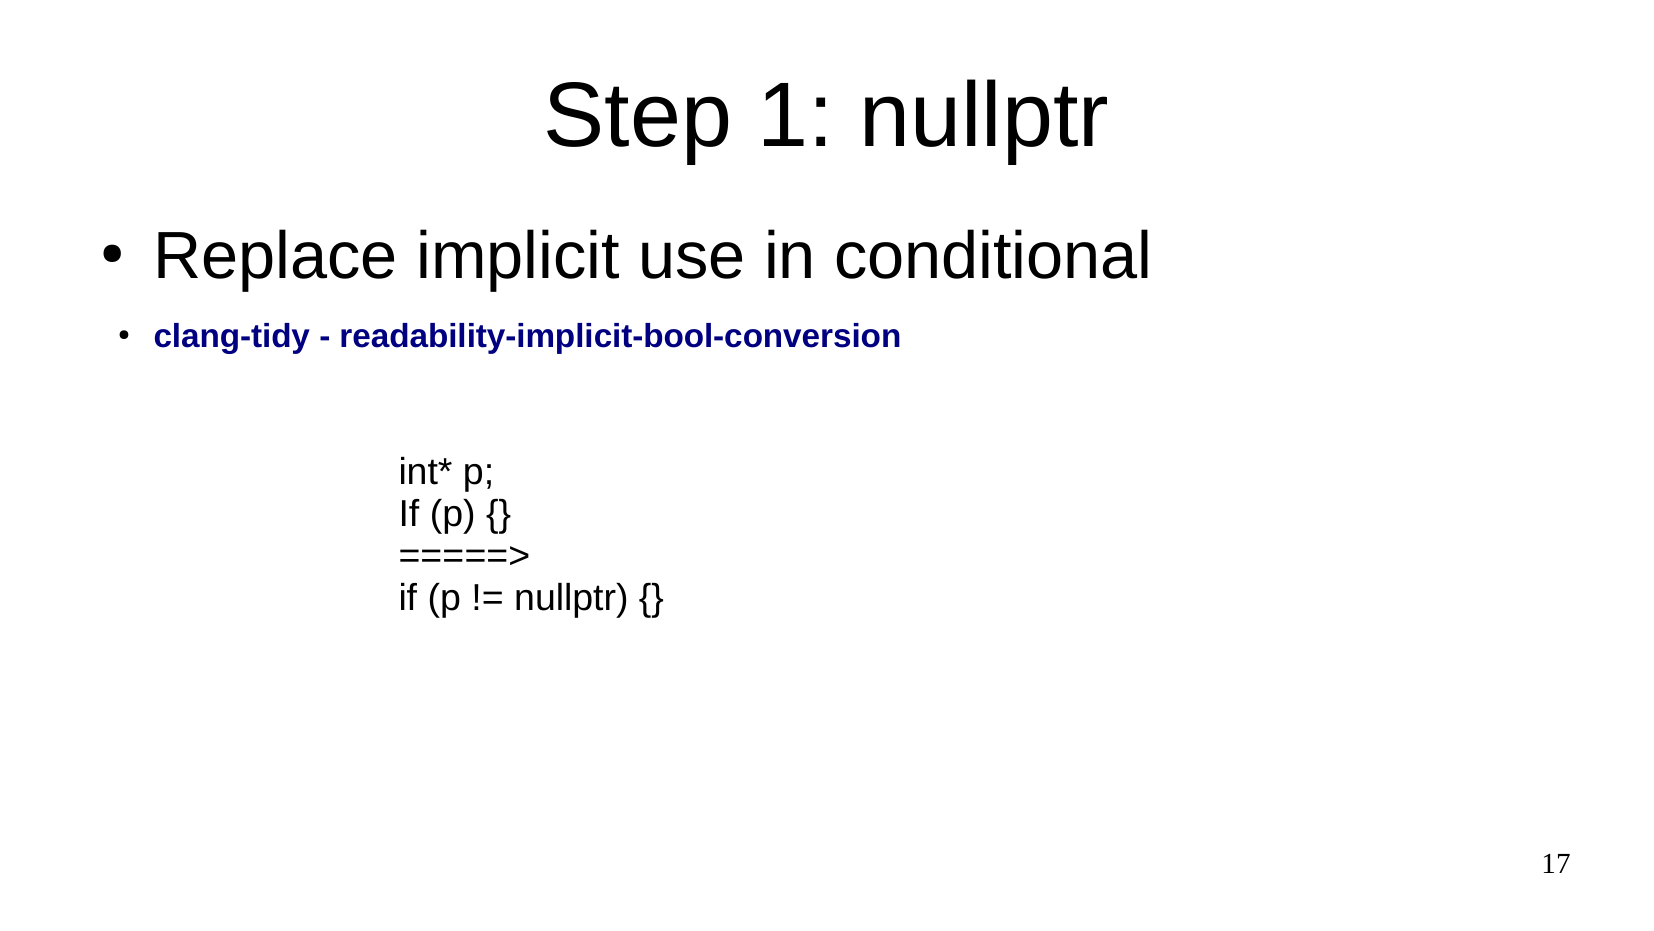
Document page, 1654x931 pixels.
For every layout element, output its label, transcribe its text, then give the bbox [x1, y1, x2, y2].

title Step 1: nullptr [82, 37, 1571, 193]
list Replace implicit use in conditional clang-tidy - readability-implicit-bool-conversion [82, 217, 1571, 414]
text_box int* p; If (p) {} =====> if (p != nullptr) {} [383, 442, 768, 626]
